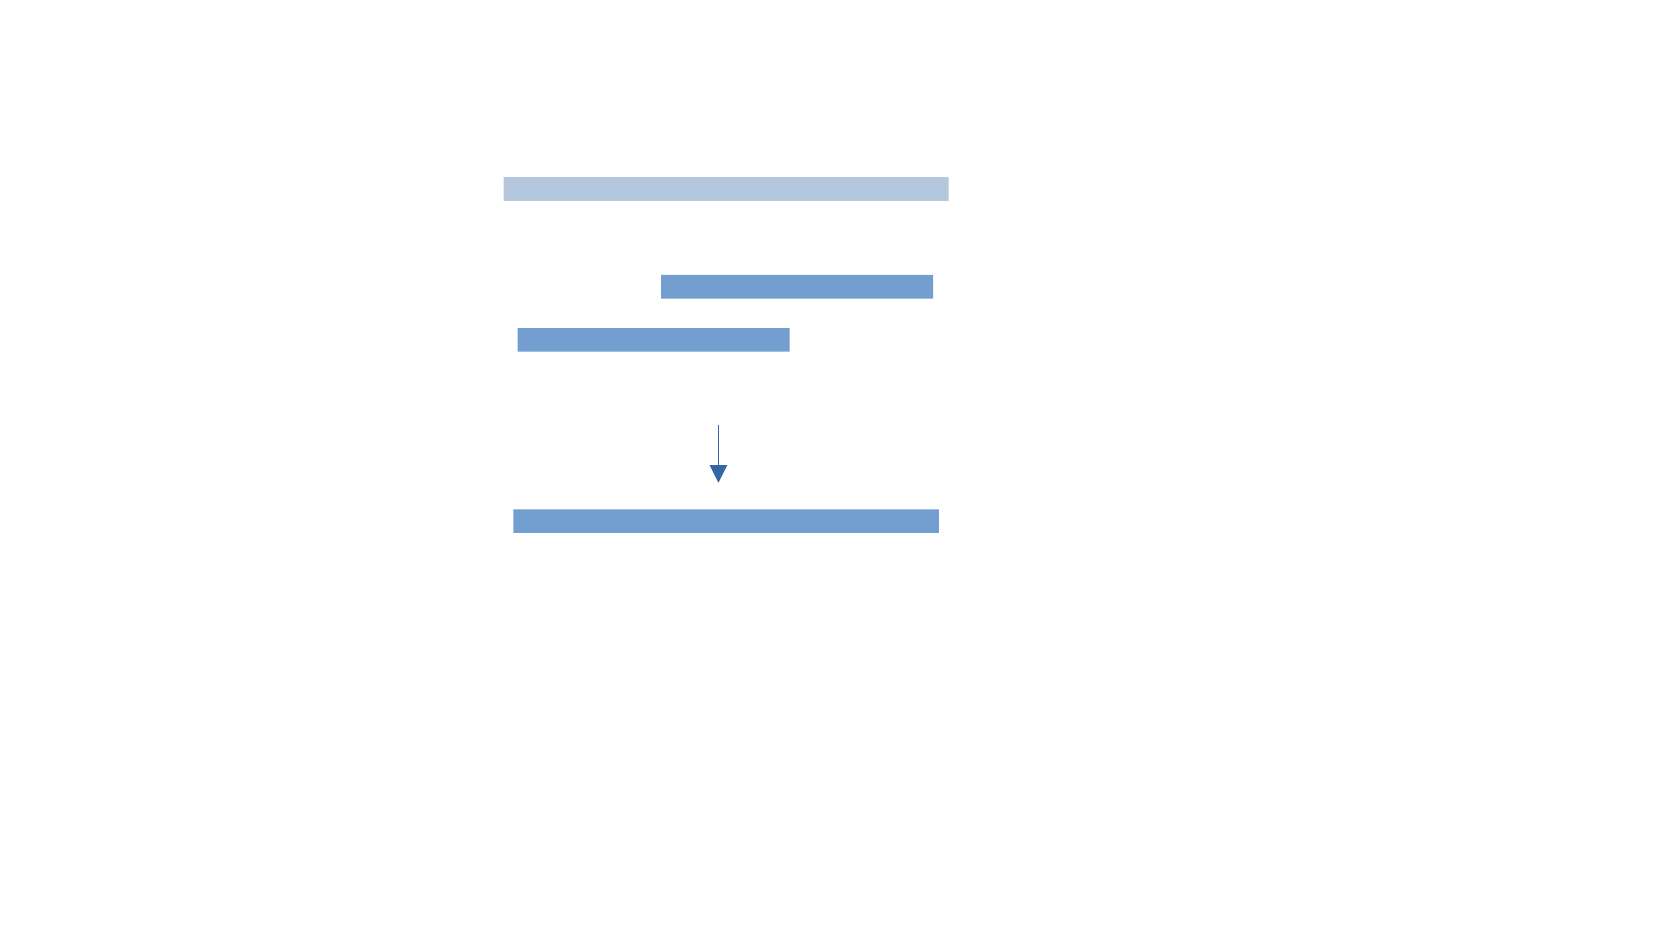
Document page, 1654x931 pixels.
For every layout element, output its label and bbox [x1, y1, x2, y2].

text_box [503, 177, 949, 201]
text_box [517, 328, 790, 352]
text_box [513, 509, 939, 533]
text_box [661, 274, 934, 299]
